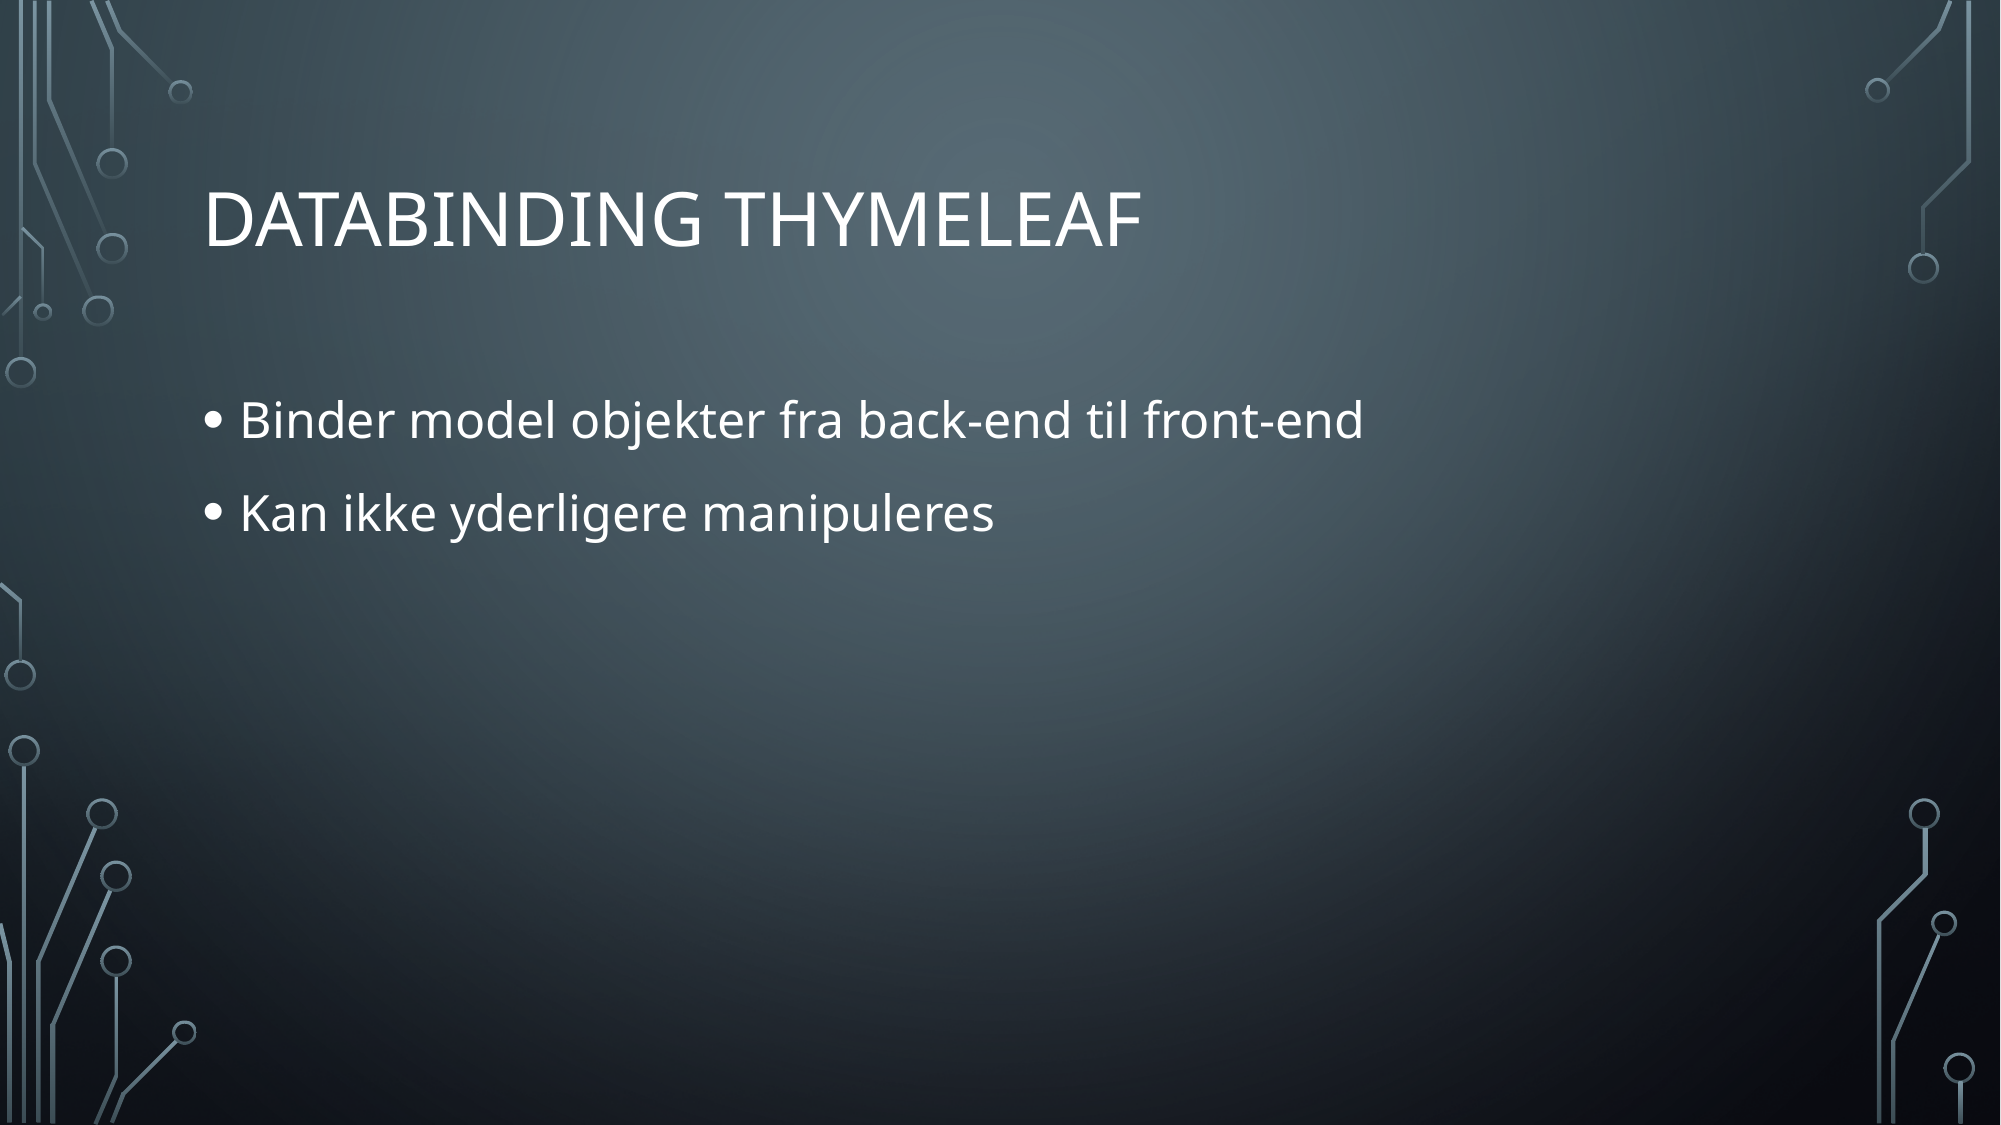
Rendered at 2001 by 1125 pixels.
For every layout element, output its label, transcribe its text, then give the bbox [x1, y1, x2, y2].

list Binder model objekter fra back-end til front-end Kan ikke yderligere manipuleres [187, 369, 1813, 951]
title Databinding thymeleaf [187, 101, 1813, 344]
